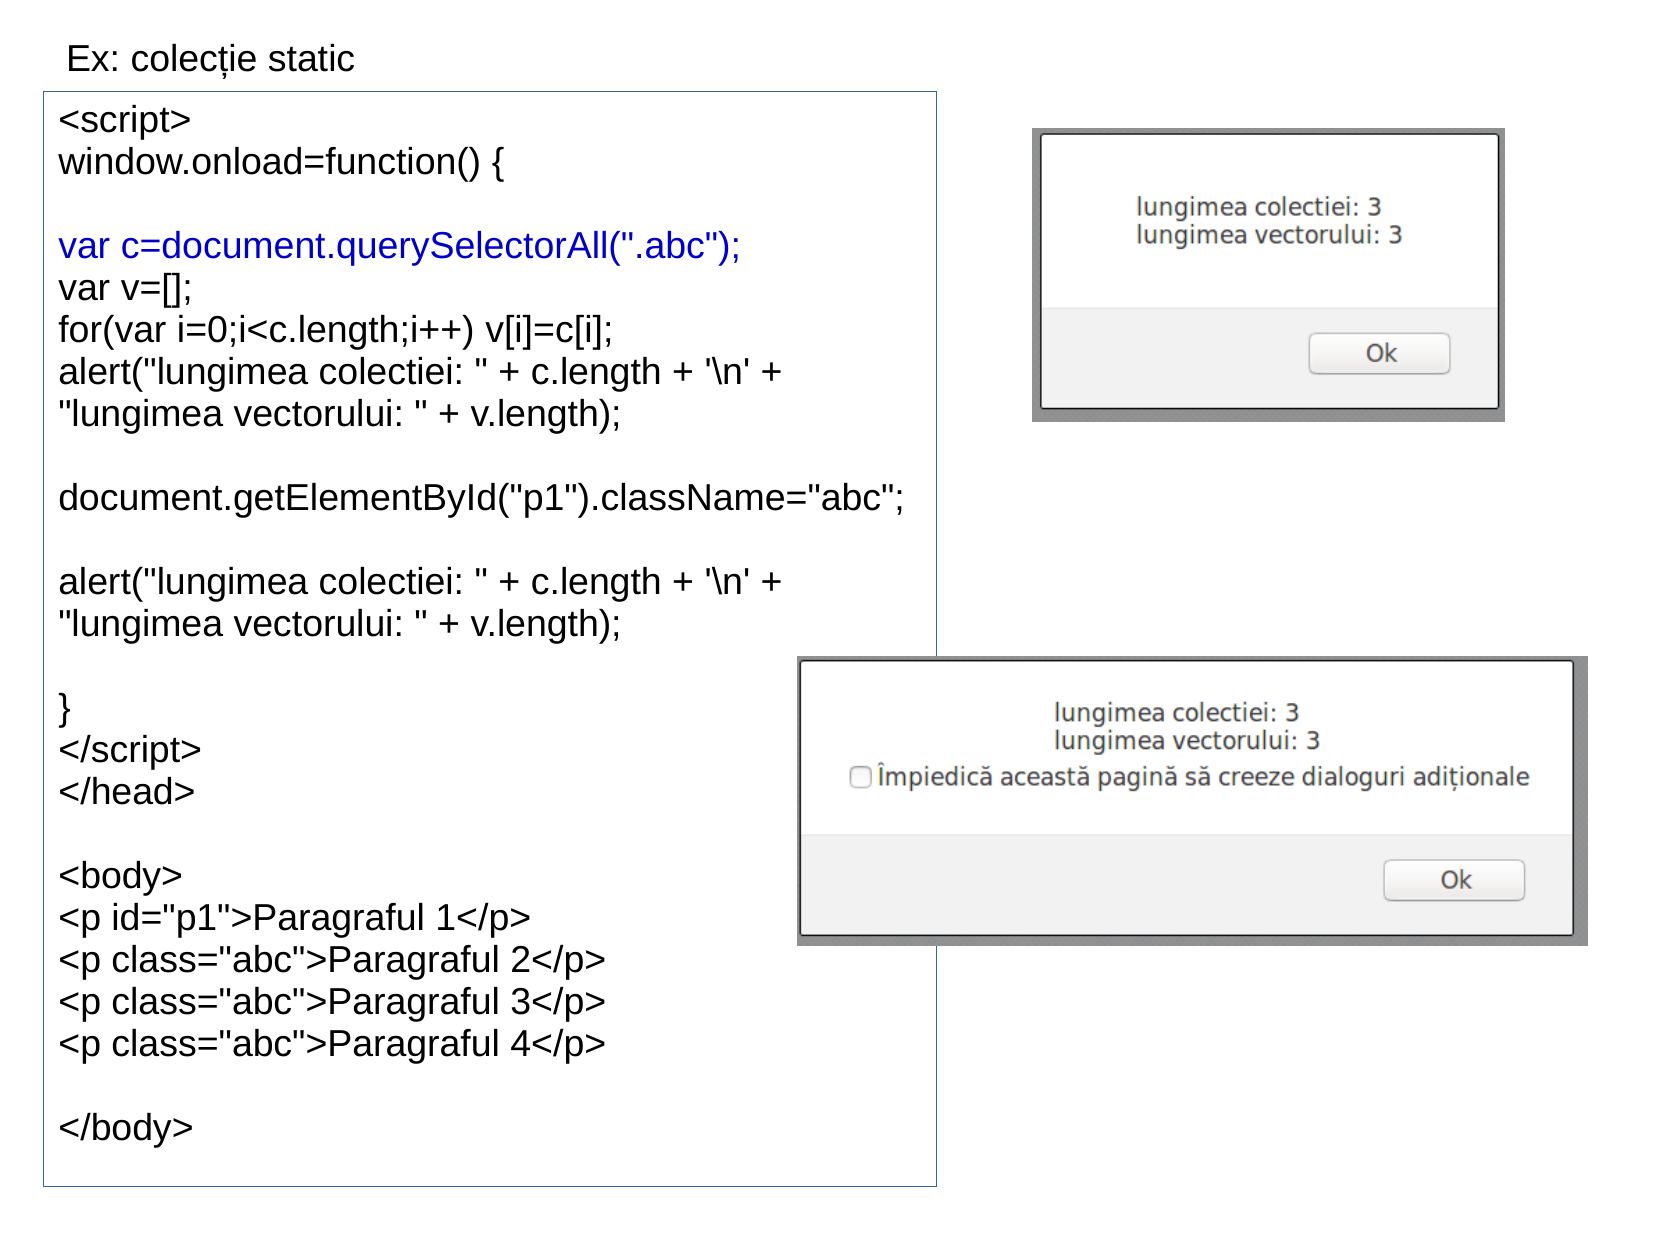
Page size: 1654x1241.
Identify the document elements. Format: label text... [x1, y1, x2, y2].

picture [1032, 128, 1505, 422]
picture [797, 656, 1588, 946]
text_box Ex: colecție static [51, 30, 371, 87]
text_box <script> window.onload=function() { var c=document.querySelectorAll(".abc"); var v=[]; for(var i=0;i<c.length;i++) v[i]=c[i]; alert("lungimea colectiei: " + c.length + '\n' + "lungimea vectorului: " + v.length); document.getElementById("p1").className="abc"; alert("lungimea colectiei: " + c.length + '\n' + "lungimea vectorului: " + v.length); } </script> </head> <body> <p id="p1">Paragraful 1</p> <p class="abc">Paragraful 2</p> <p class="abc">Paragraful 3</p> <p class="abc">Paragraful 4</p> </body> [43, 91, 937, 1187]
